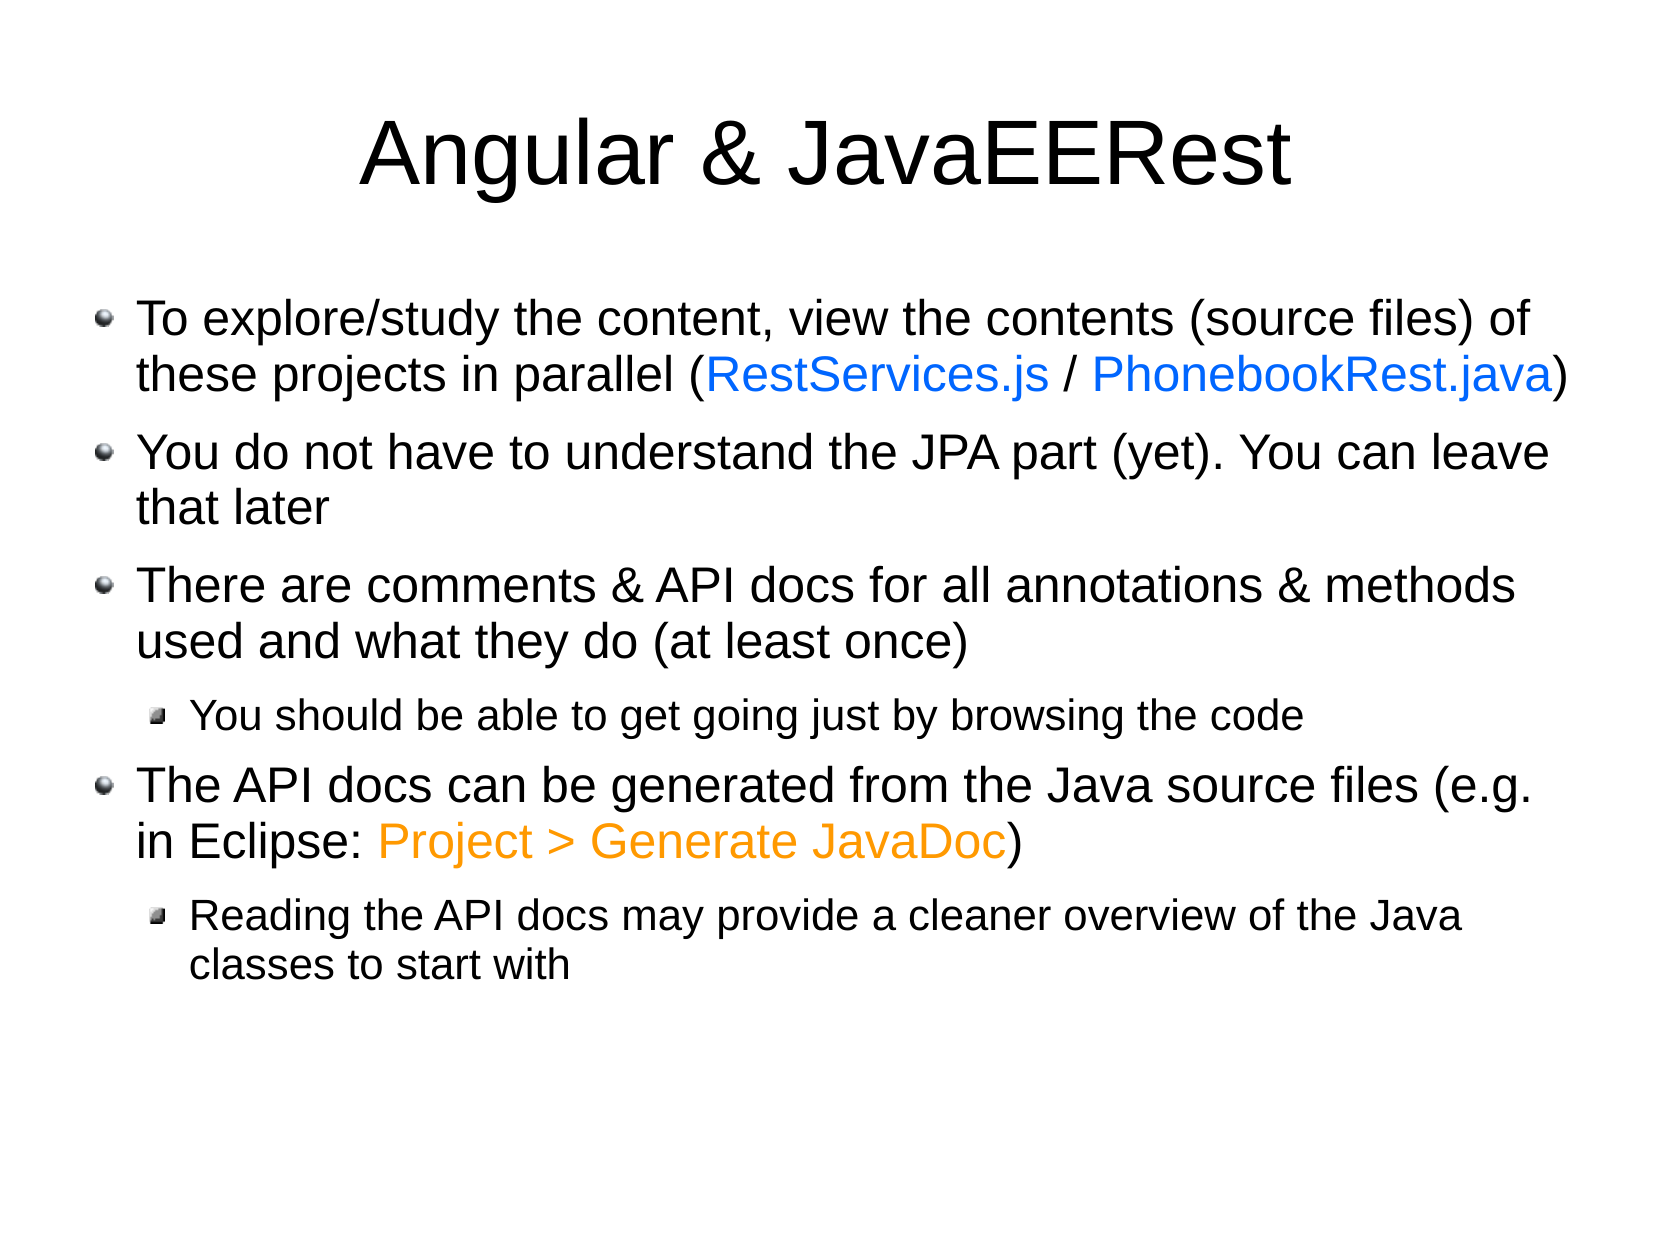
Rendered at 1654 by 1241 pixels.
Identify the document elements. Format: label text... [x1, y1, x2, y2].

list To explore/study the content, view the contents (source files) of these projects in parallel (RestServices.js / PhonebookRest.java) You do not have to understand the JPA part (yet). You can leave that later There are comments & API docs for all annotations & methods used and what they do (at least once) You should be able to get going just by browsing the code The API docs can be generated from the Java source files (e.g. in Eclipse: Project > Generate JavaDoc) Reading the API docs may provide a cleaner overview of the Java classes to start with [82, 290, 1571, 1010]
title Angular & JavaEERest [82, 49, 1571, 257]
